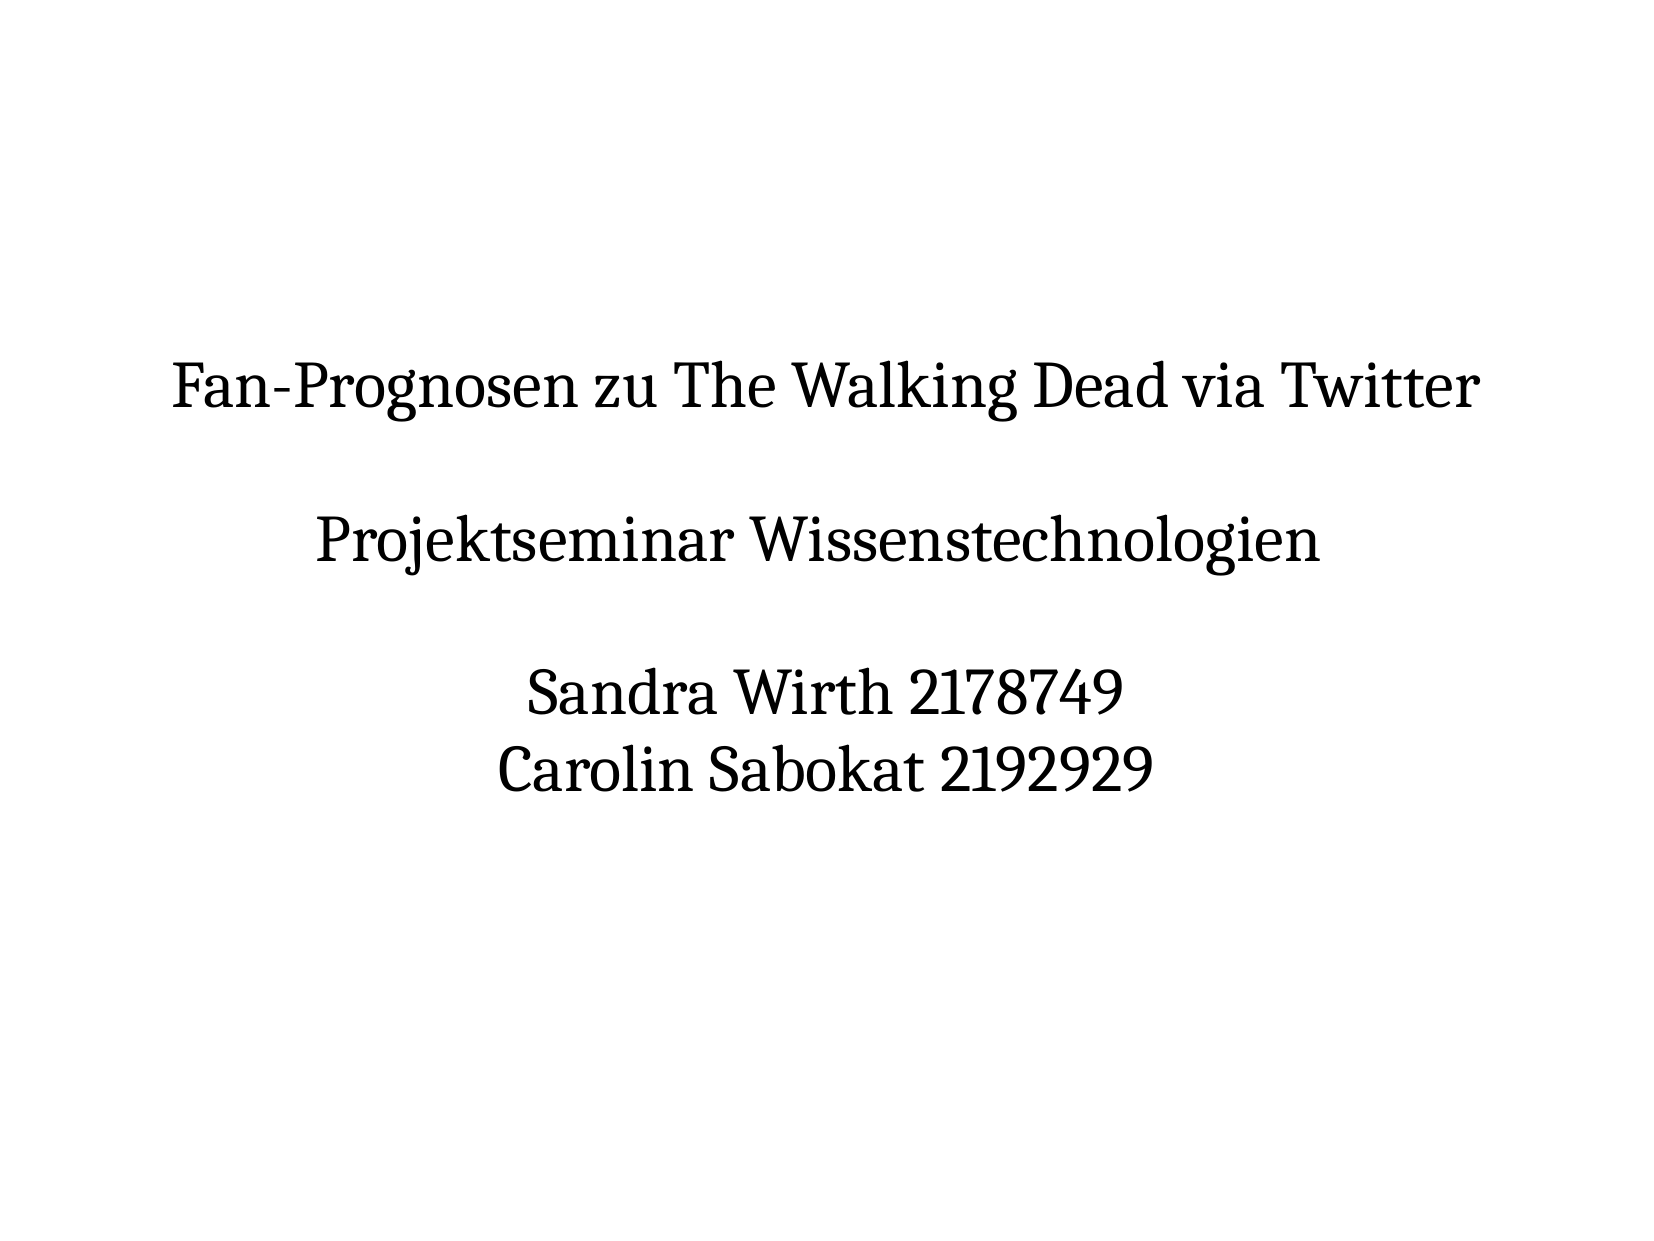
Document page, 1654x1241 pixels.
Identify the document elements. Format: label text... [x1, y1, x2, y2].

subtitle Fan-Prognosen zu The Walking Dead via Twitter Projektseminar Wissenstechnologien Sandra Wirth 2178749 Carolin Sabokat 2192929 [82, 47, 1571, 1109]
